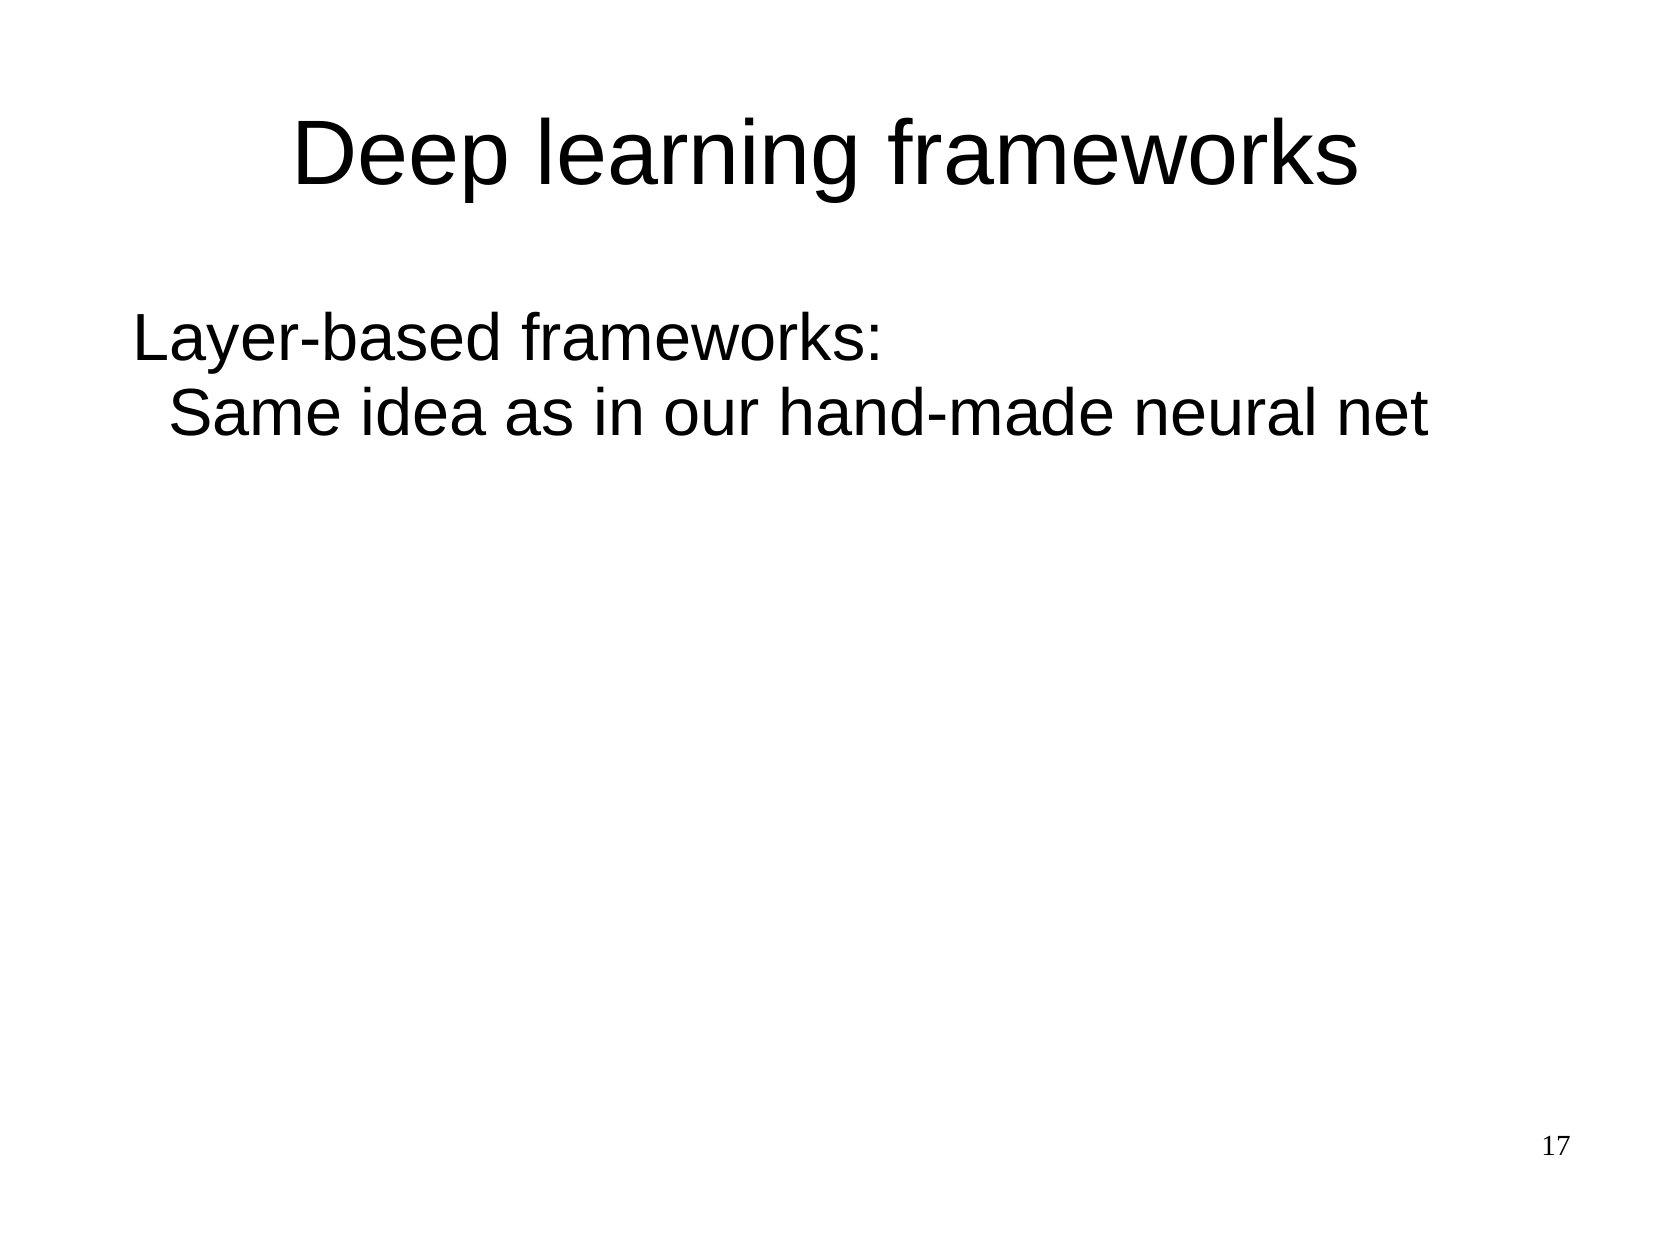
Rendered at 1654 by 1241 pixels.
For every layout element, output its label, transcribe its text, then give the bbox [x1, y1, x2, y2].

text_box Layer-based frameworks: Same idea as in our hand-made neural net [81, 292, 1451, 458]
title Deep learning frameworks [82, 49, 1571, 257]
